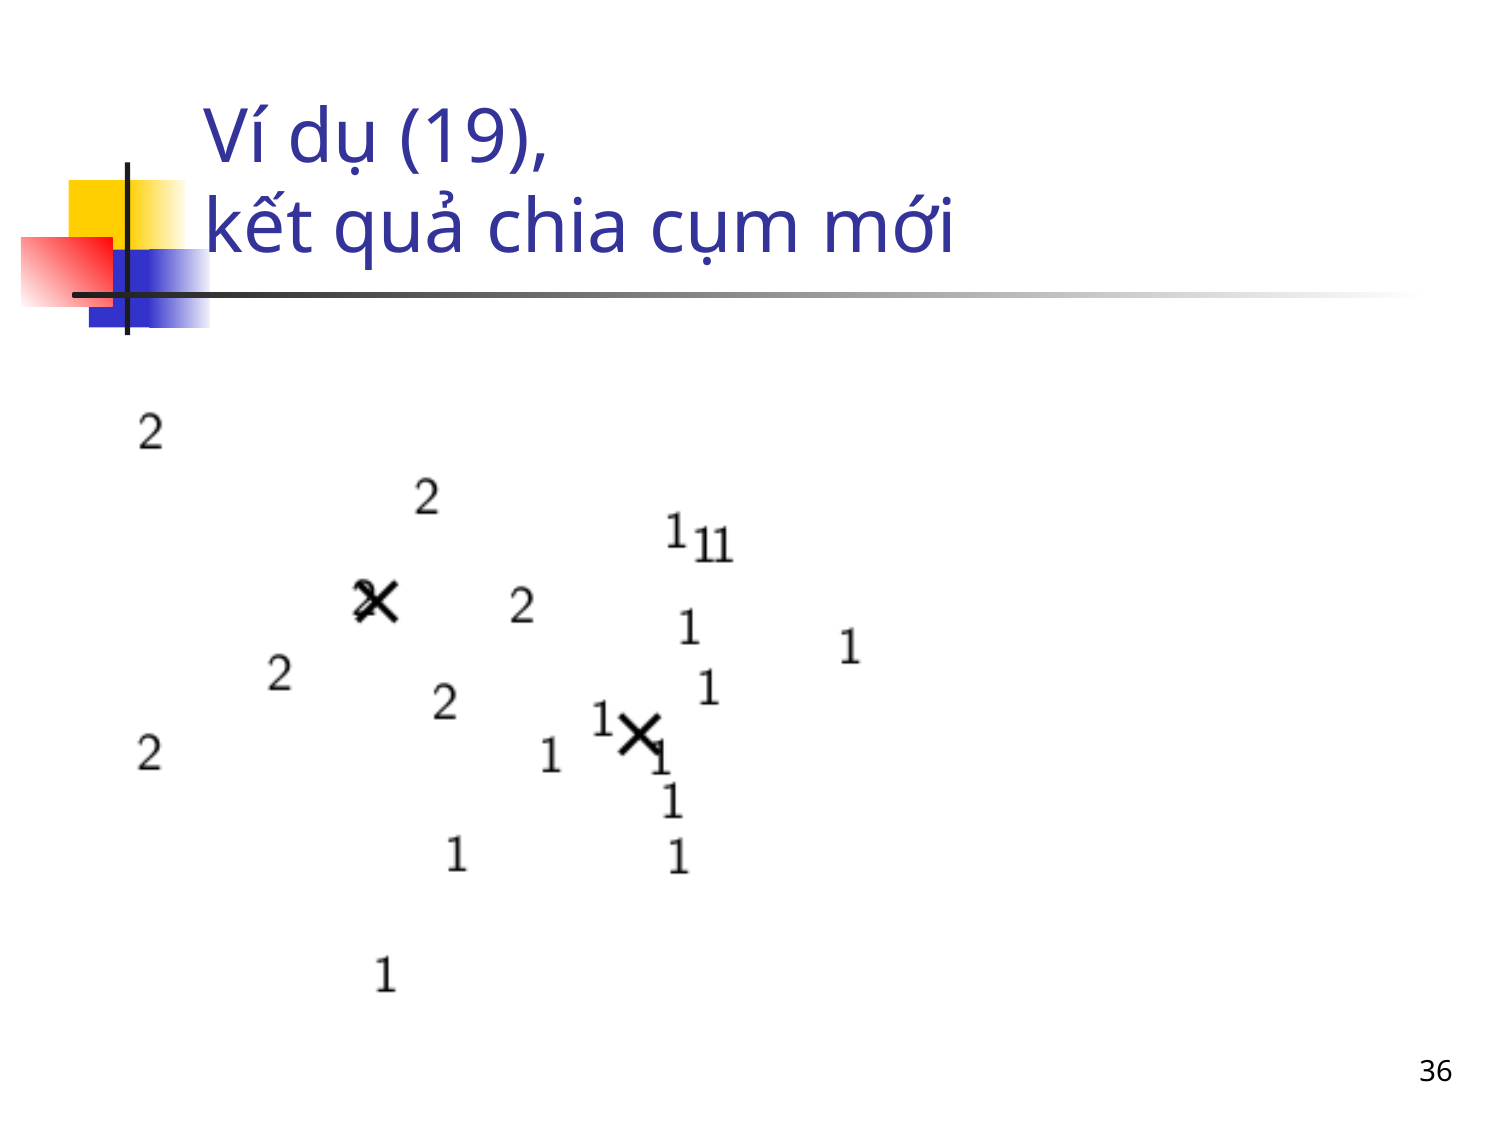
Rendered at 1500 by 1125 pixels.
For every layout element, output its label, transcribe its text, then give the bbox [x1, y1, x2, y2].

title Ví dụ (19), kết quả chia cụm mới [188, 35, 1468, 275]
slide_number <number> [1155, 1024, 1468, 1100]
picture [90, 389, 869, 1007]
